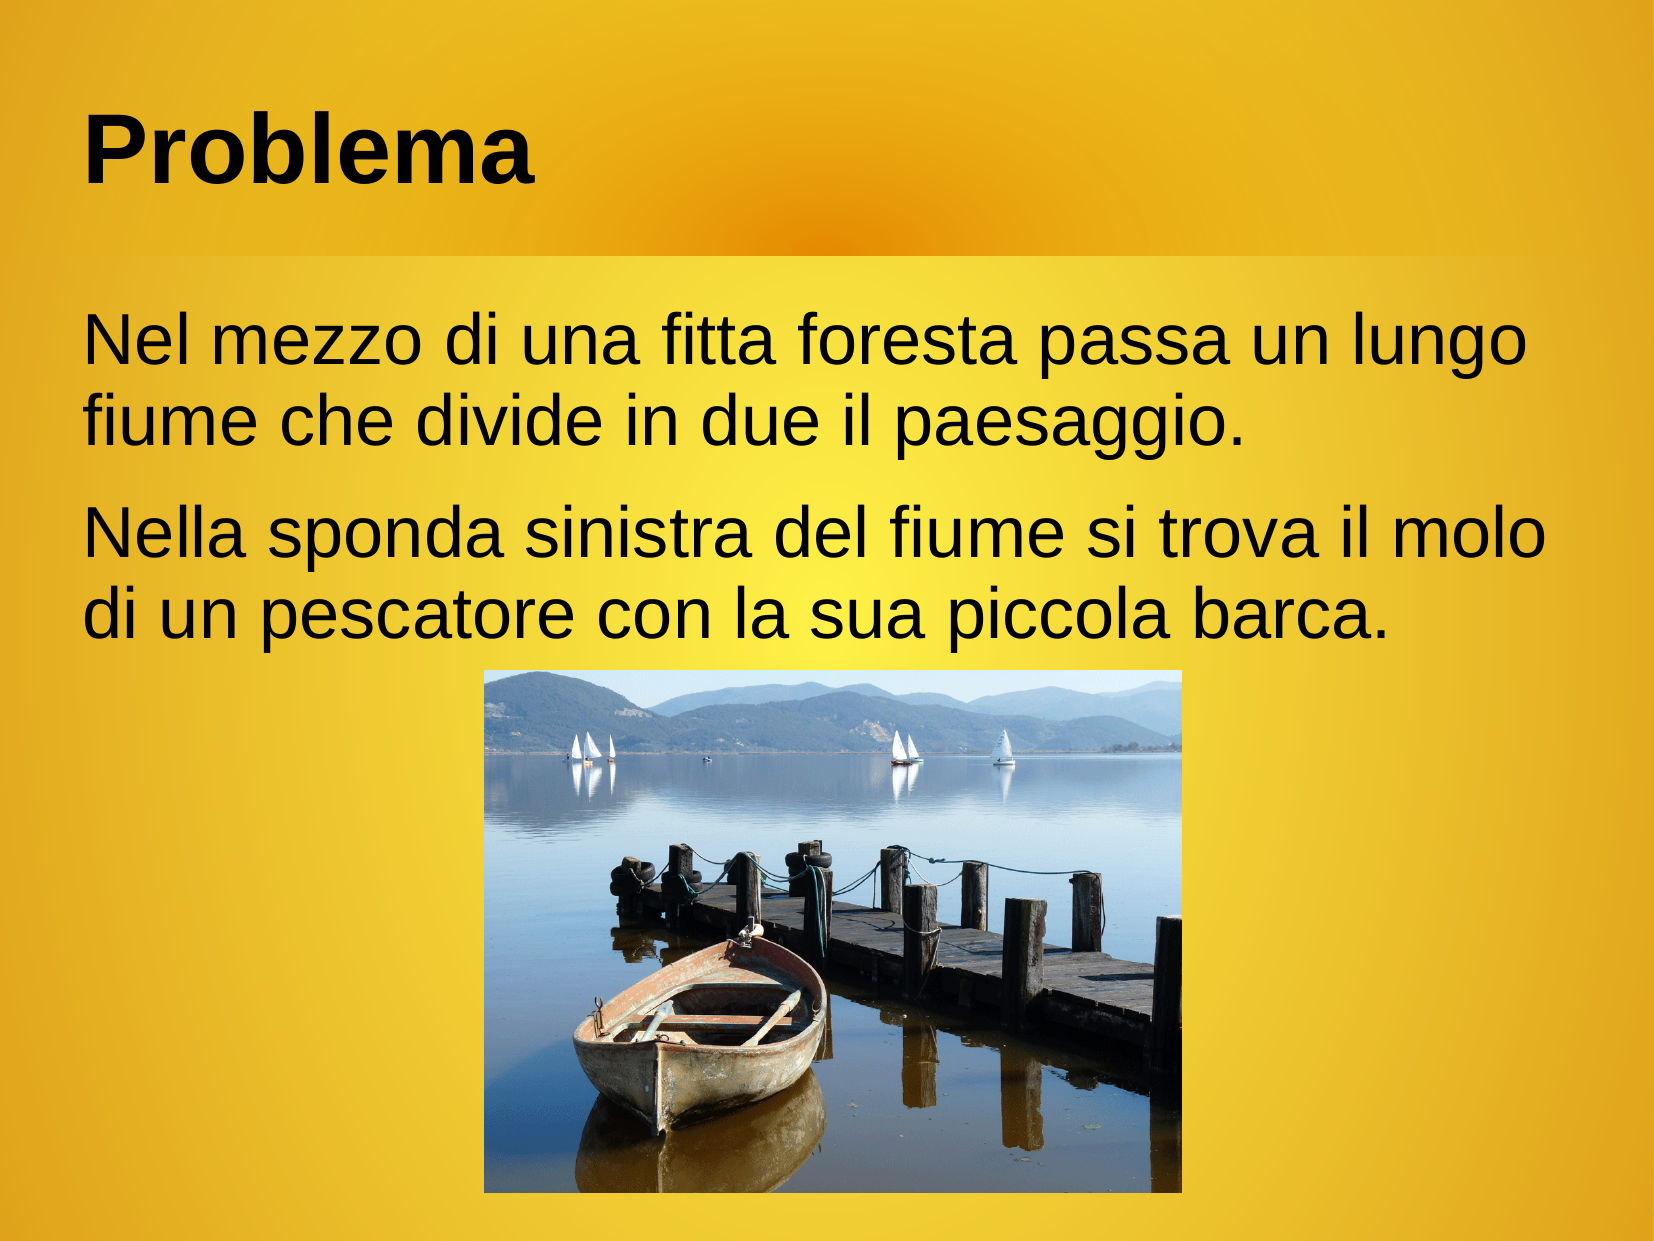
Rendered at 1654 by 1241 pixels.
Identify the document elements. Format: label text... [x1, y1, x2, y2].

picture [484, 670, 1182, 1193]
title Problema [82, 47, 1571, 252]
list Nel mezzo di una fitta foresta passa un lungo fiume che divide in due il paesaggio. Nella sponda sinistra del fiume si trova il molo di un pescatore con la sua piccola barca. [82, 299, 1571, 662]
